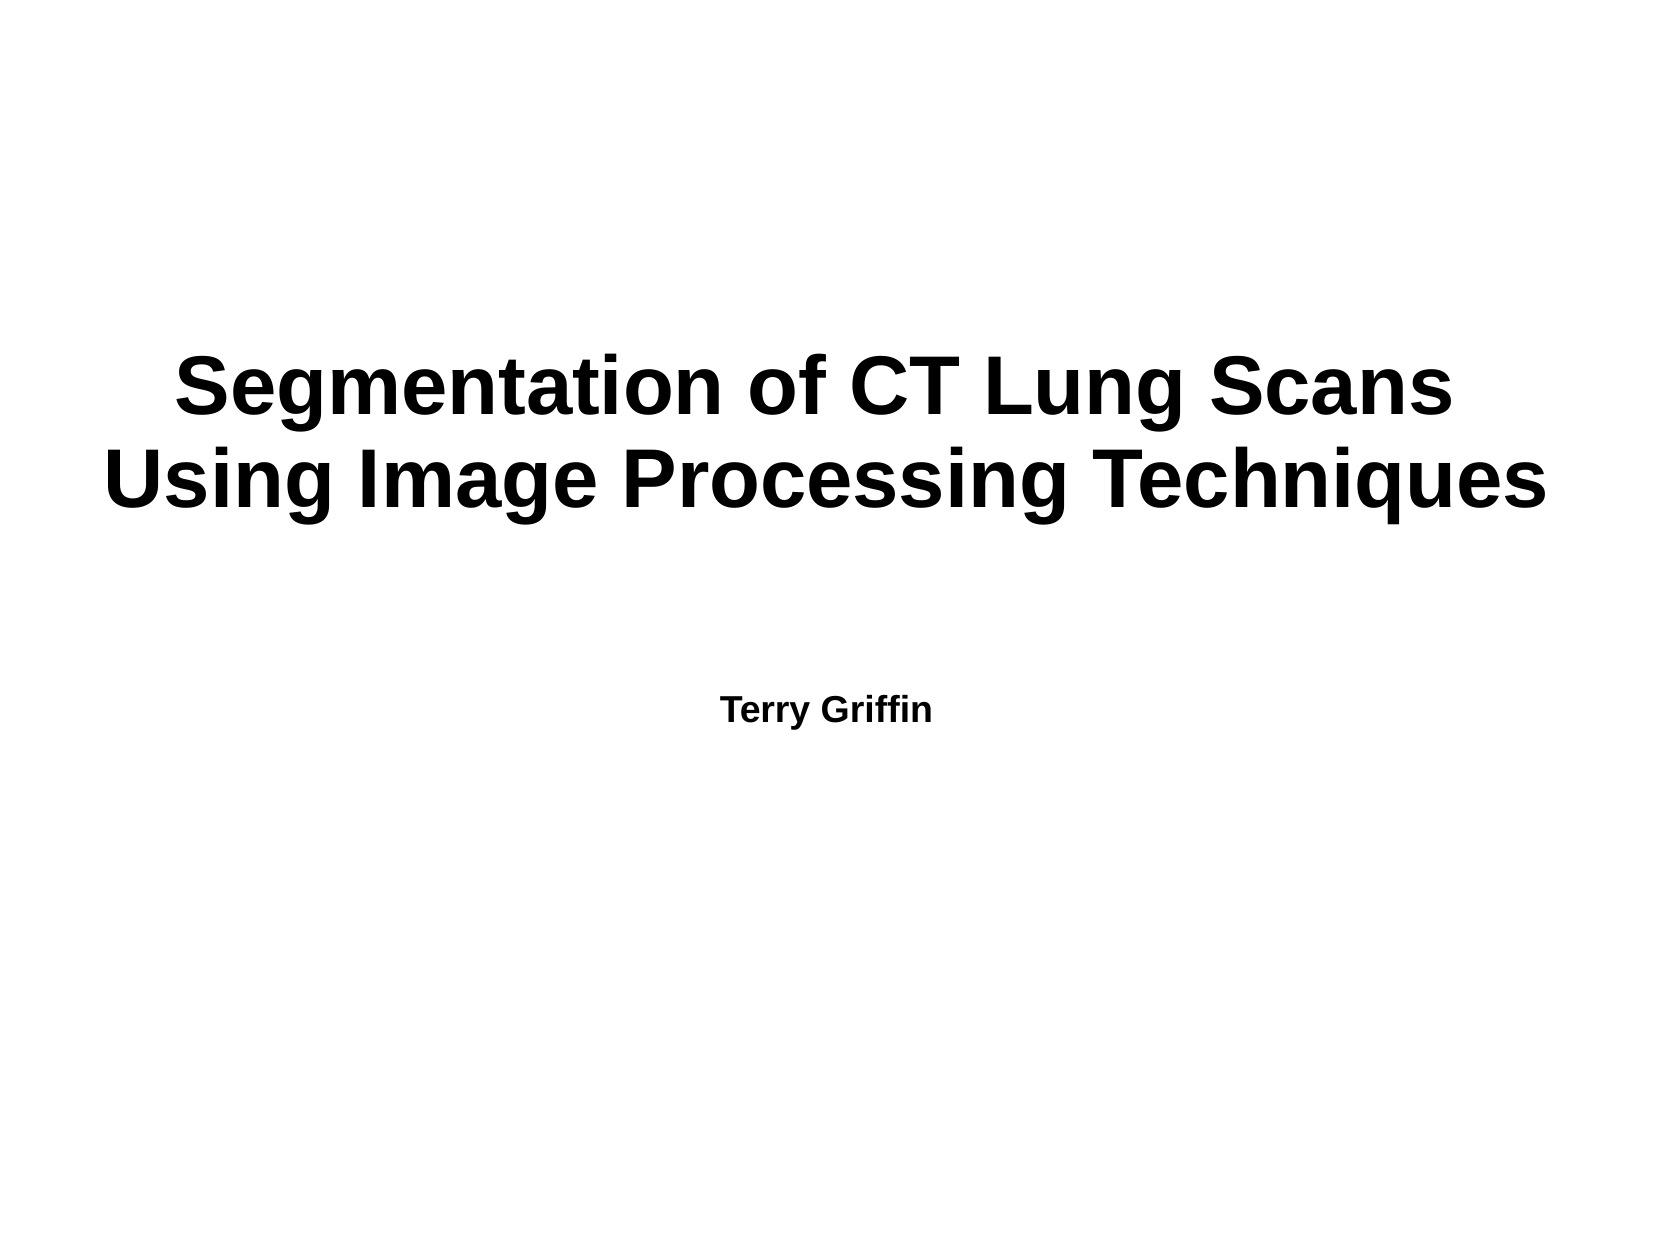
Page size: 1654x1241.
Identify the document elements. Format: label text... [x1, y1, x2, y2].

subtitle Segmentation of CT Lung Scans Using Image Processing Techniques Terry Griffin [82, 60, 1571, 1010]
